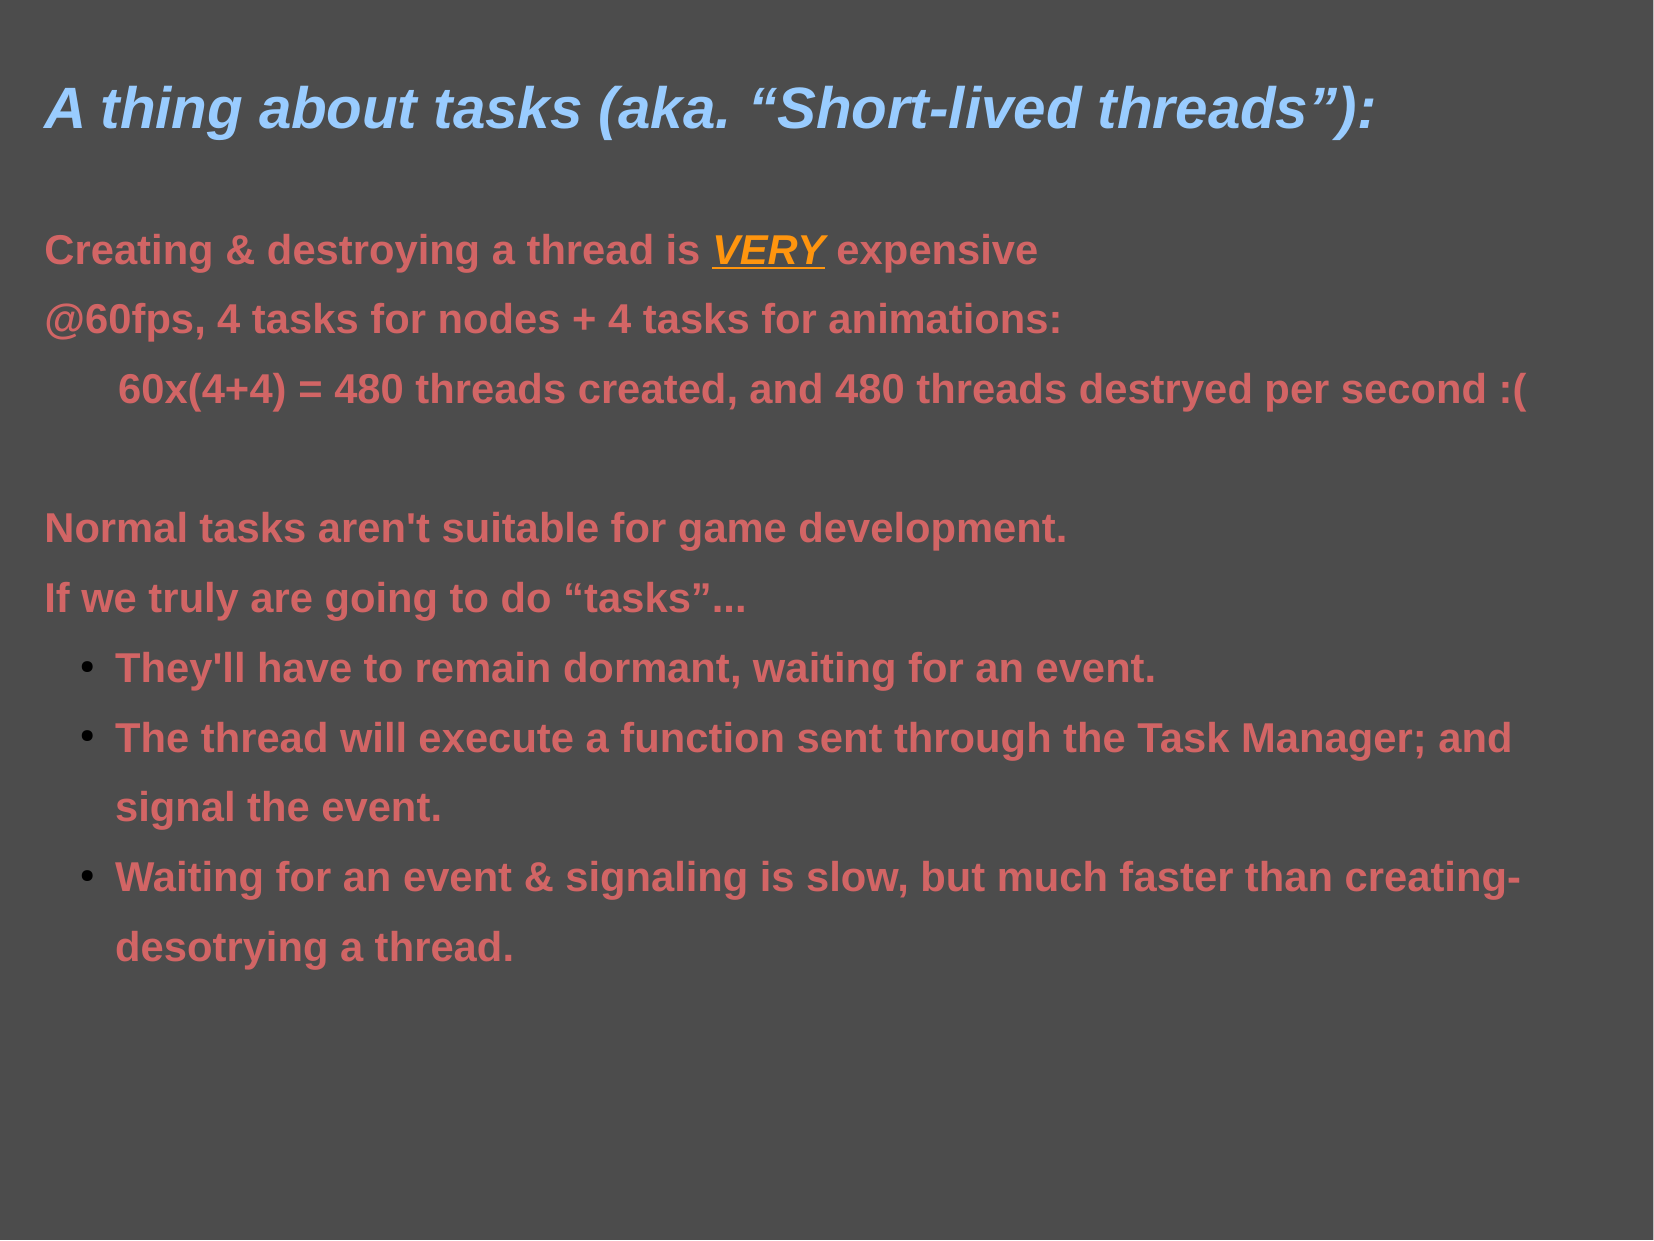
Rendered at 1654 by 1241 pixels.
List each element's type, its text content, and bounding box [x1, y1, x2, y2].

text_box A thing about tasks (aka. “Short-lived threads”): Creating & destroying a thread is VERY expensive @60fps, 4 tasks for nodes + 4 tasks for animations: 60x(4+4) = 480 threads created, and 480 threads destryed per second :( Normal tasks aren't suitable for game development. If we truly are going to do “tasks”... They'll have to remain dormant, waiting for an event. The thread will execute a function sent through the Task Manager; and signal the event. Waiting for an event & signaling is slow, but much faster than creating-desotrying a thread. [29, 35, 1595, 965]
